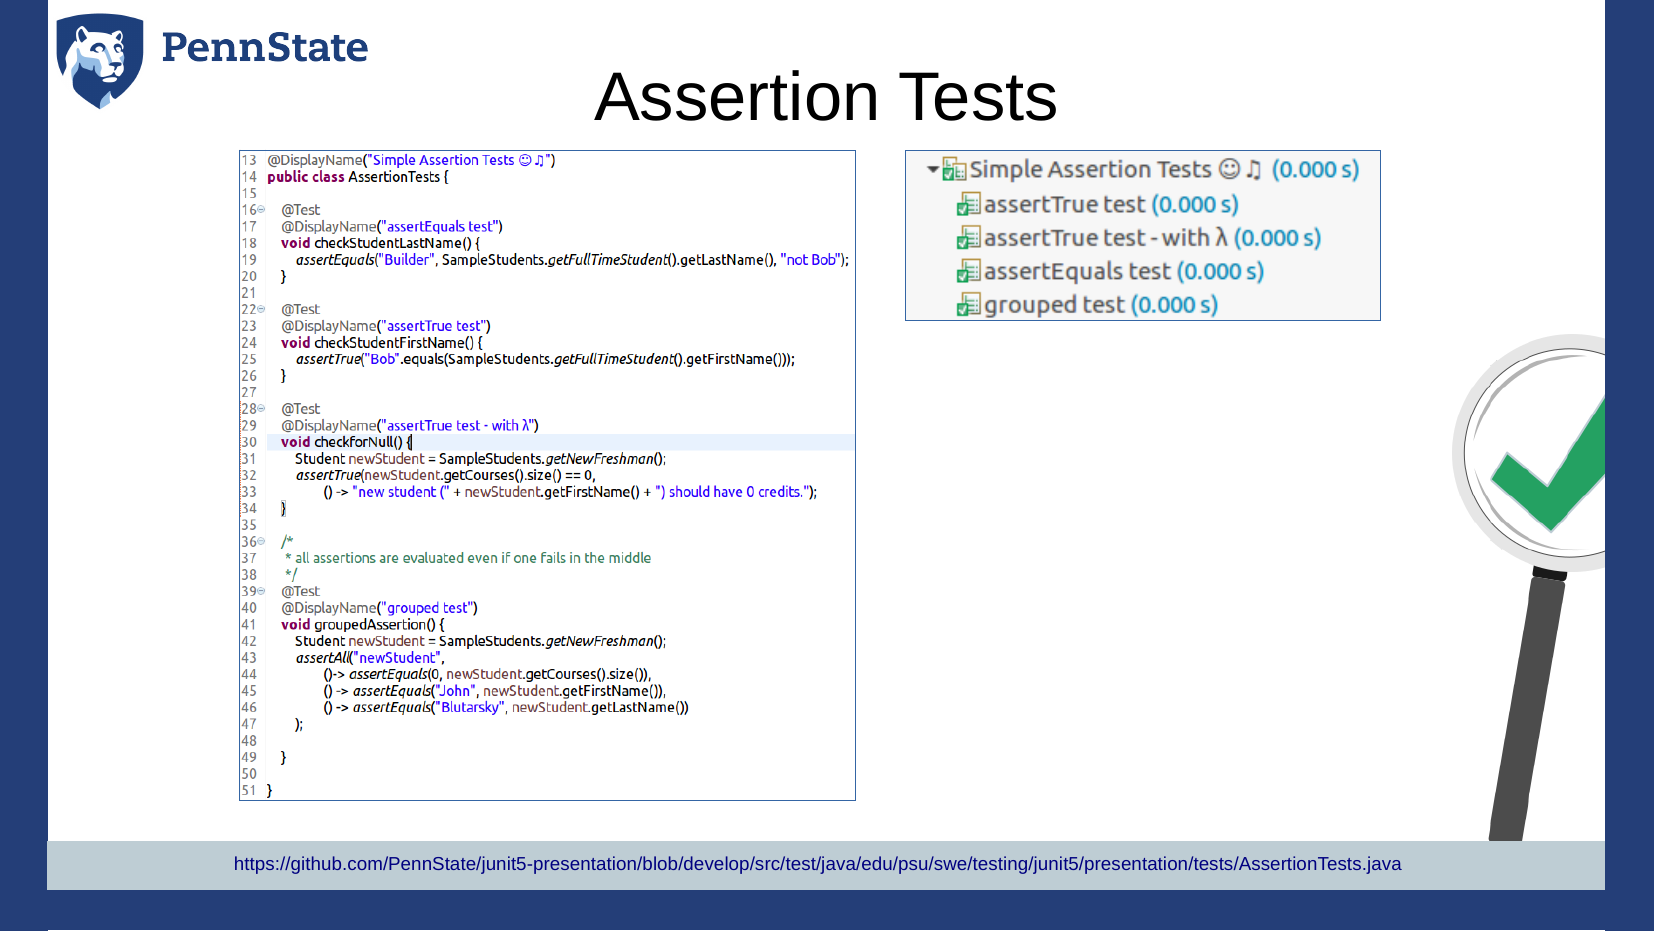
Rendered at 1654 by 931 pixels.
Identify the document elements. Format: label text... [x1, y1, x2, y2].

picture [905, 175, 1381, 321]
picture [48, 0, 411, 152]
picture [1452, 334, 1605, 841]
title Assertion Tests [61, 19, 1592, 175]
title https://github.com/PennState/junit5-presentation/blob/develop/src/test/java/edu/psu/swe/testing/junit5/presentation/tests/AssertionTests.java [210, 806, 1426, 896]
picture [239, 149, 856, 801]
